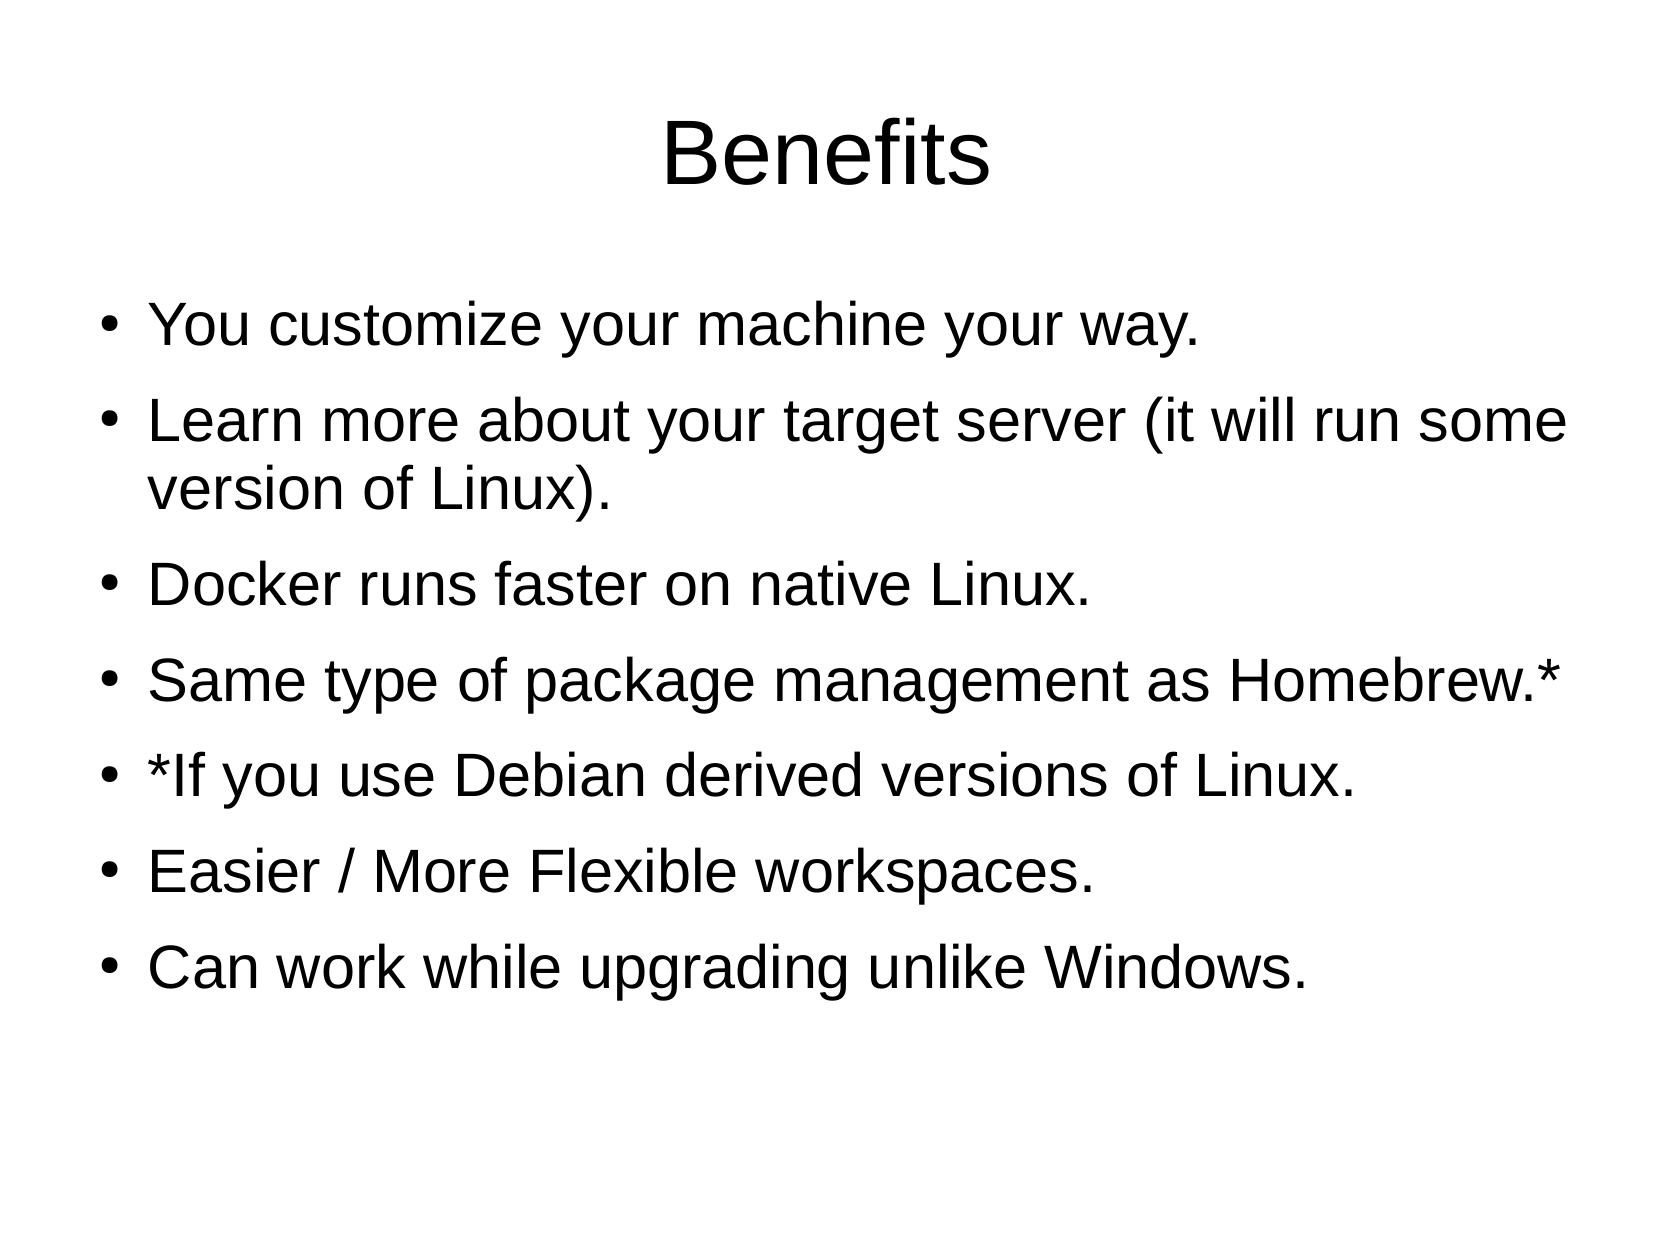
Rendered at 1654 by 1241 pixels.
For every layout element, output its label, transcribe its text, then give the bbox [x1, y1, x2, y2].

list You customize your machine your way. Learn more about your target server (it will run some version of Linux). Docker runs faster on native Linux. Same type of package management as Homebrew.* *If you use Debian derived versions of Linux. Easier / More Flexible workspaces. Can work while upgrading unlike Windows. [82, 290, 1571, 1010]
title Benefits [82, 49, 1571, 257]
